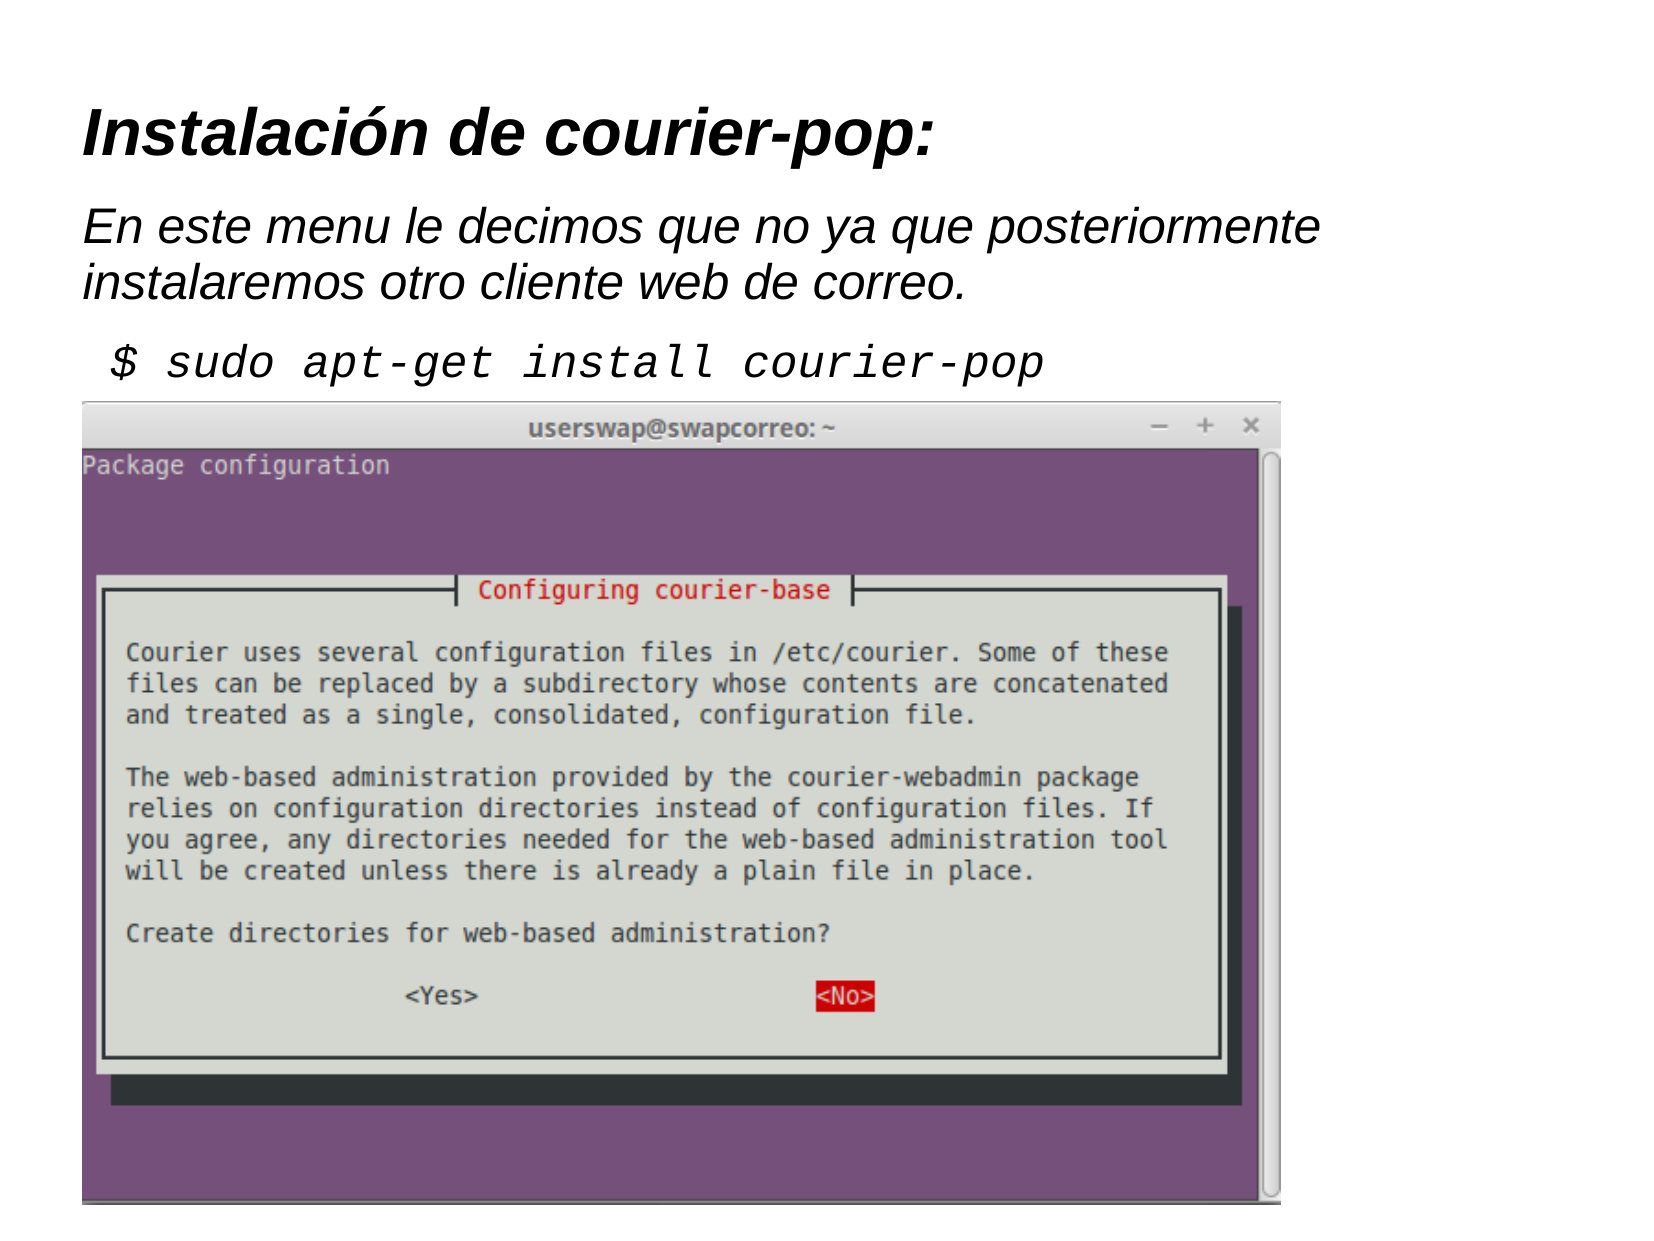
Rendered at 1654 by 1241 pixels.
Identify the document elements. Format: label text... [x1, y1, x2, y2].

list Instalación de courier-pop: En este menu le decimos que no ya que posteriormente instalaremos otro cliente web de correo. $ sudo apt-get install courier-pop [82, 94, 1571, 1087]
picture [82, 401, 1281, 1205]
